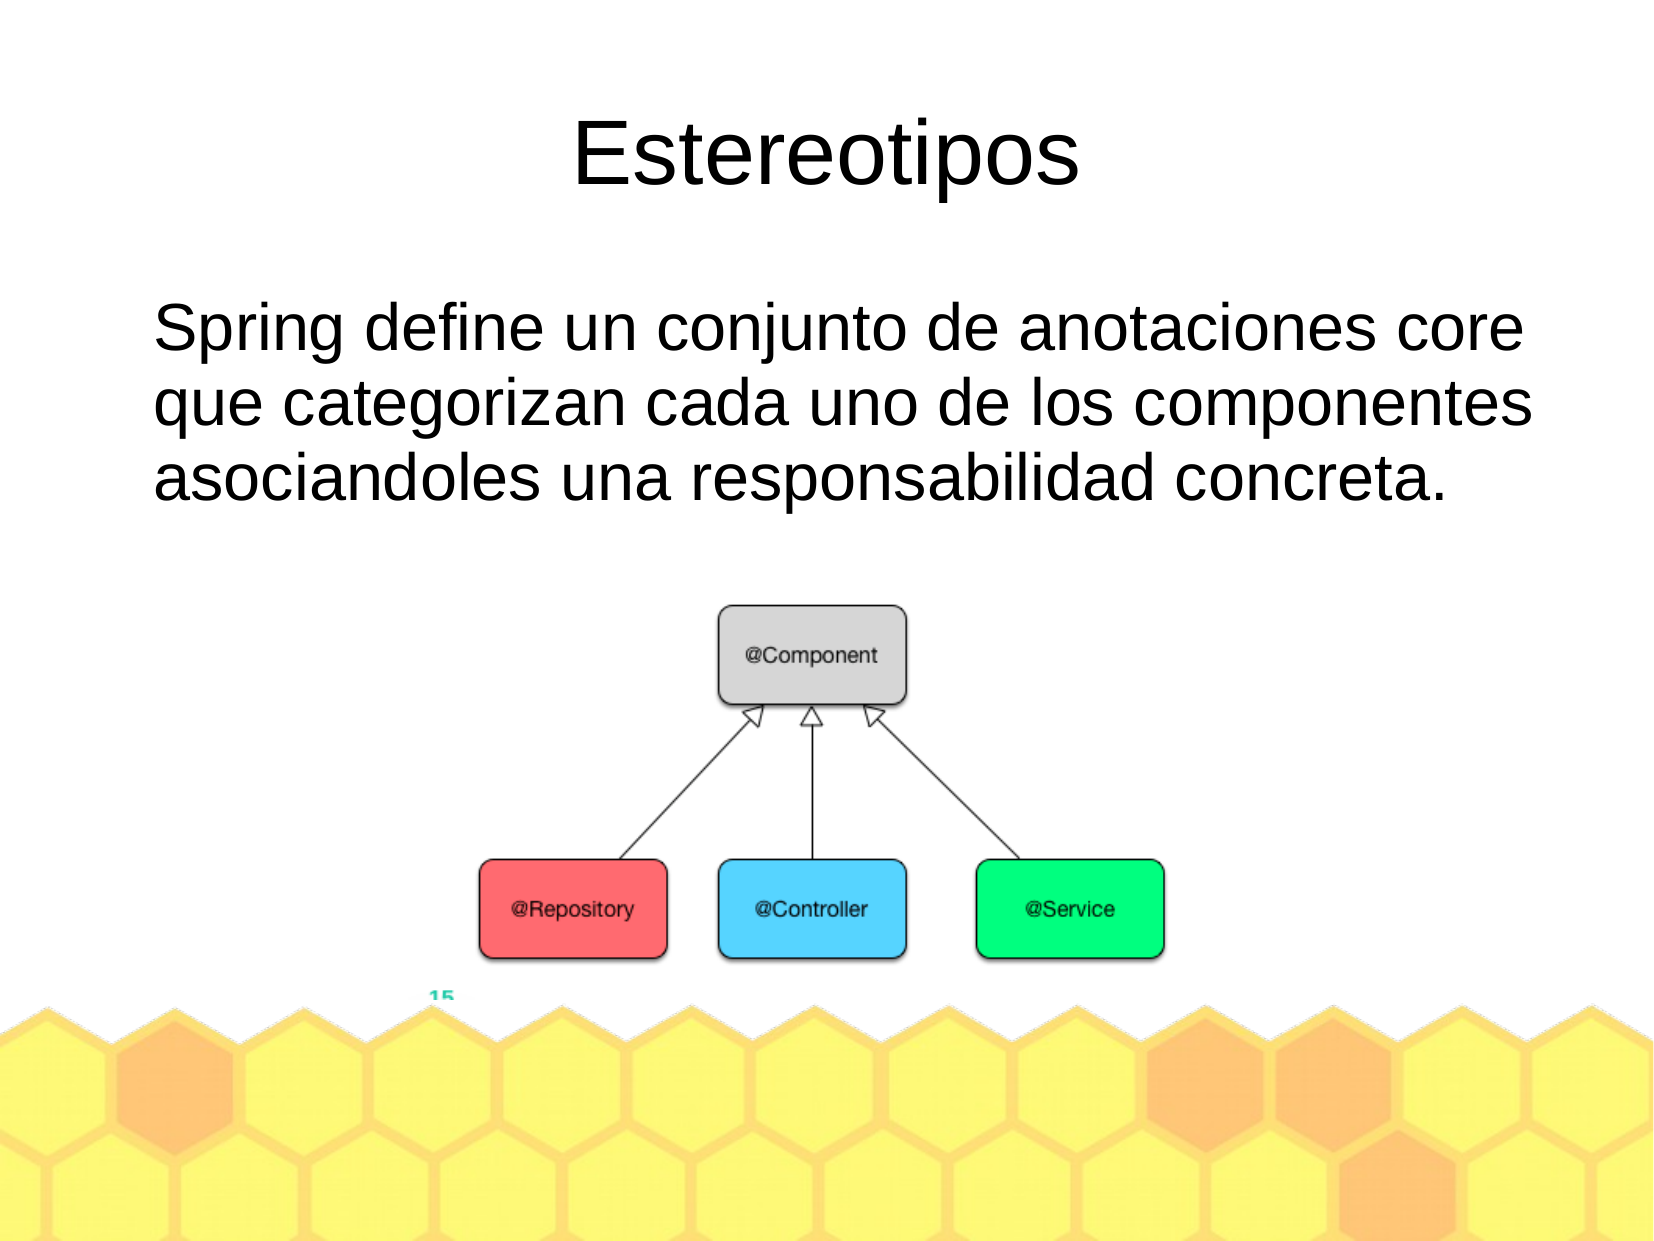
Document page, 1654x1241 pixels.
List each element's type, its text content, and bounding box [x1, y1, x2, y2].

picture [390, 569, 1237, 1000]
list Spring define un conjunto de anotaciones core que categorizan cada uno de los componentes asociandoles una responsabilidad concreta. [82, 290, 1571, 1010]
picture [0, 1001, 1654, 1241]
title Estereotipos [82, 49, 1571, 257]
